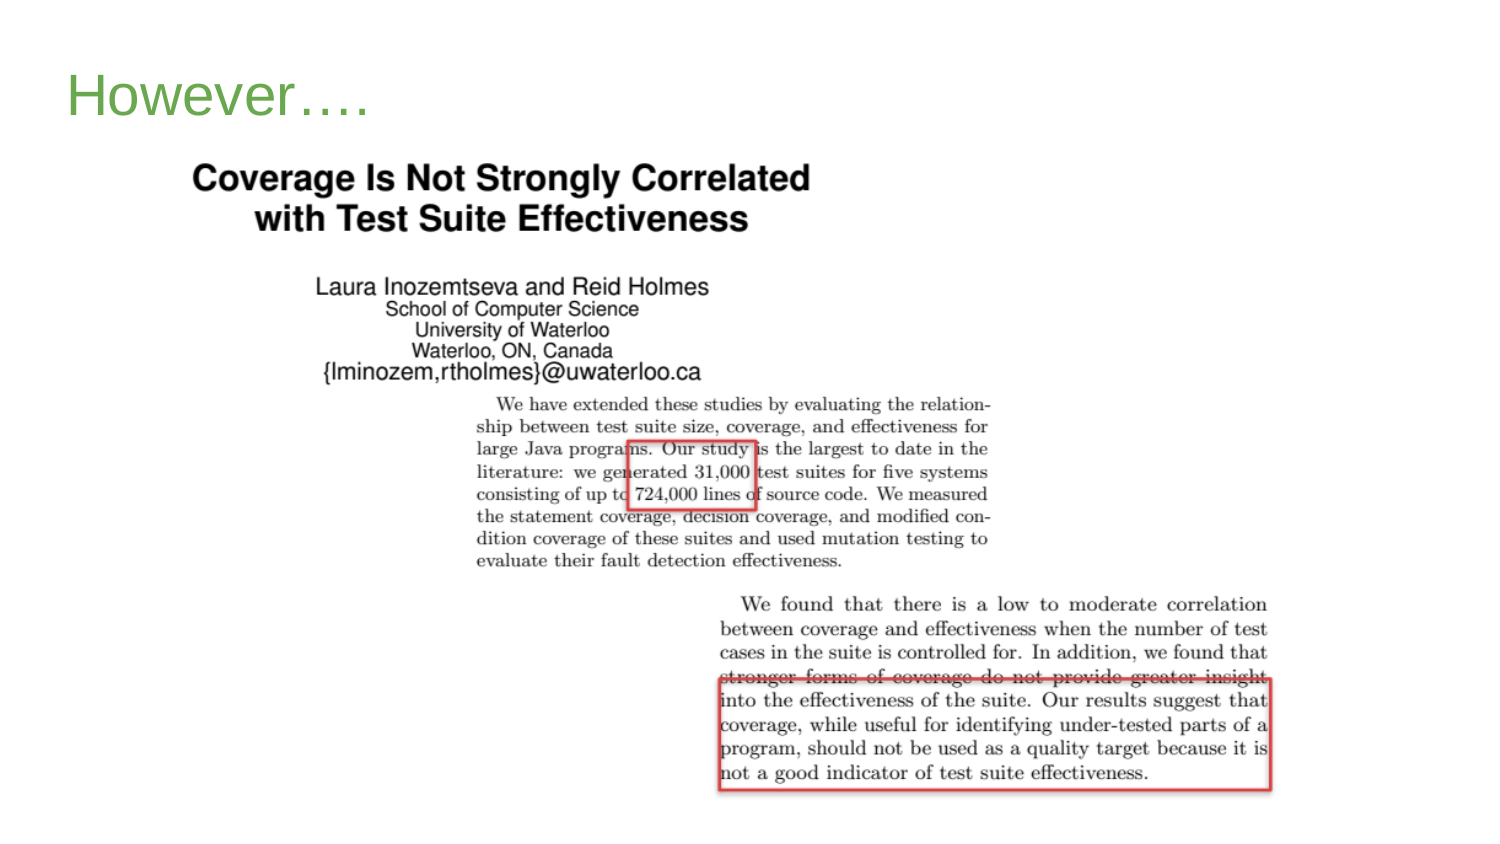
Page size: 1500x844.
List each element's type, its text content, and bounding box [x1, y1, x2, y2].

picture [182, 151, 1284, 804]
title However…. [51, 42, 1449, 137]
